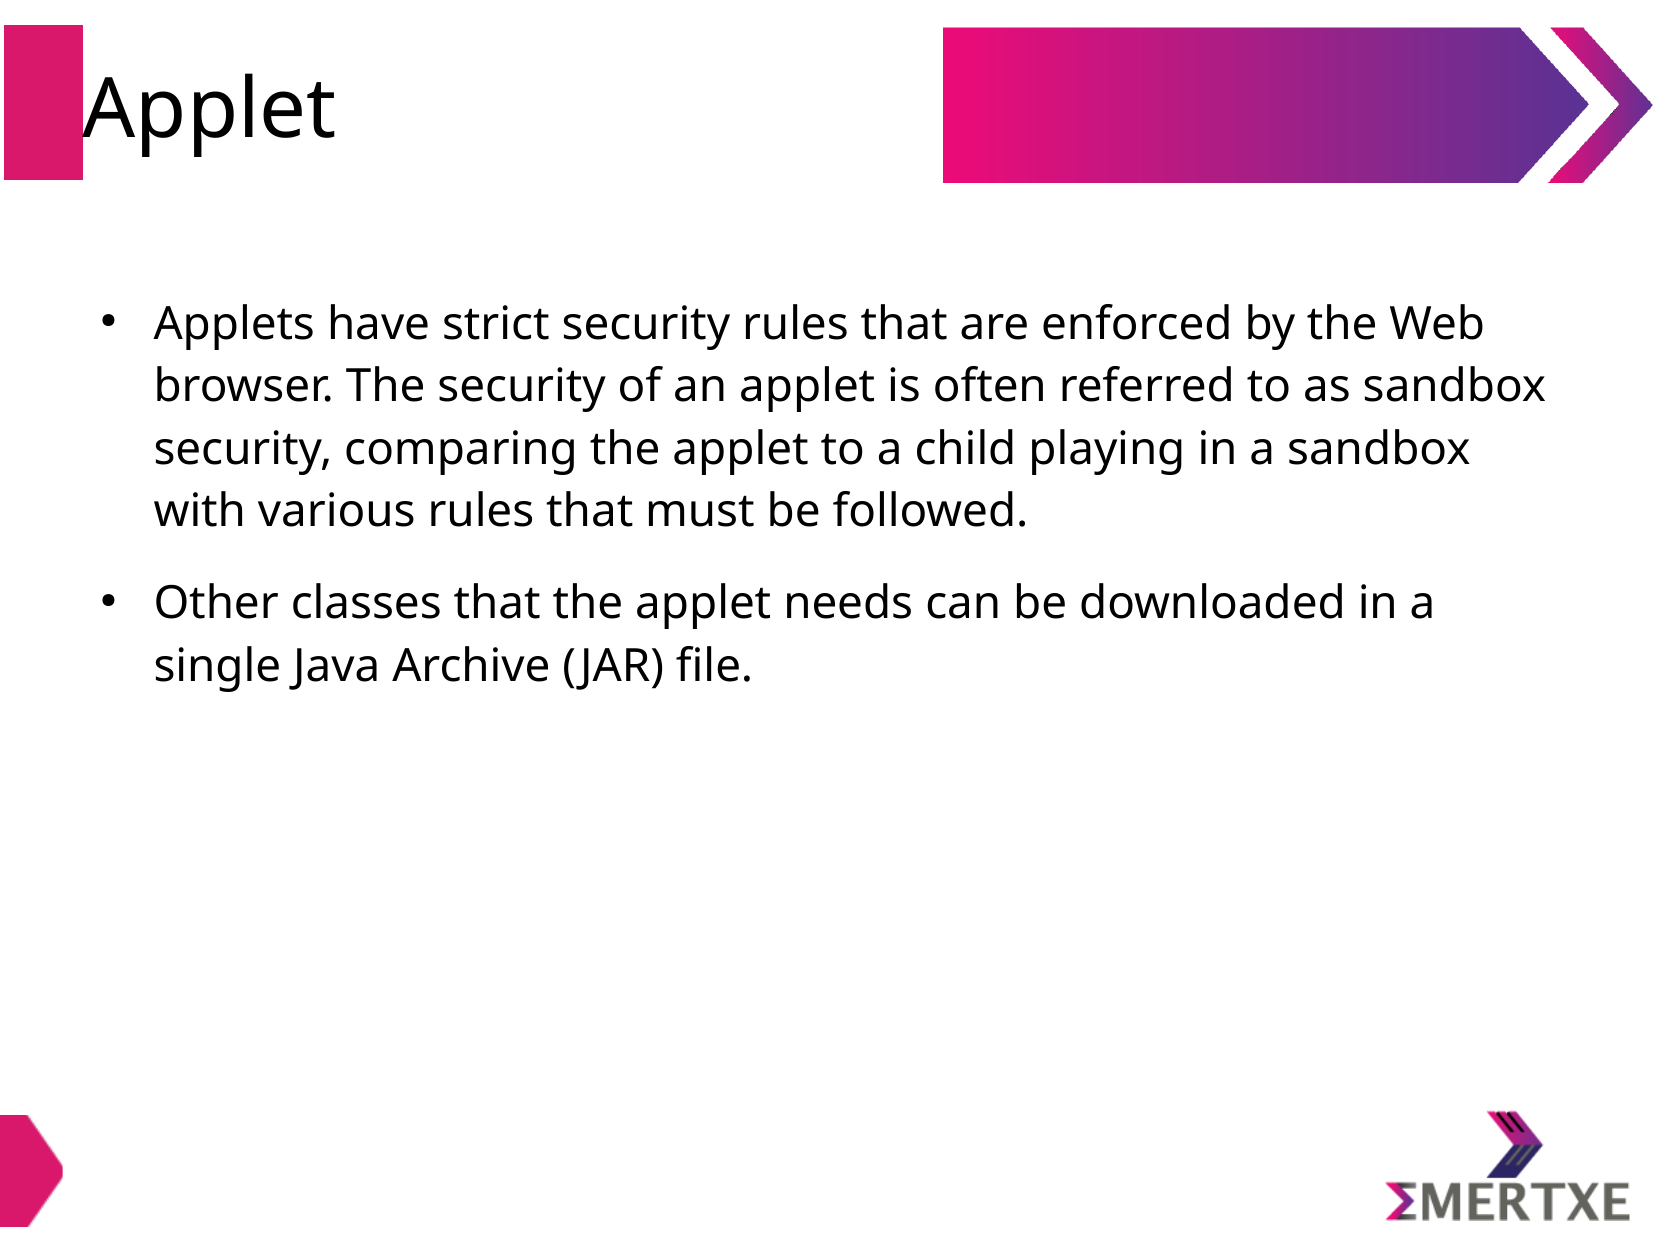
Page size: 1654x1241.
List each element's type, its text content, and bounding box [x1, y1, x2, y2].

list Applets have strict security rules that are enforced by the Web browser. The security of an applet is often referred to as sandbox security, comparing the applet to a child playing in a sandbox with various rules that must be followed. Other classes that the applet needs can be downloaded in a single Java Archive (JAR) file. [82, 290, 1571, 1010]
title Applet [82, 2, 1571, 210]
picture [1385, 1107, 1631, 1221]
picture [1571, 27, 1653, 183]
